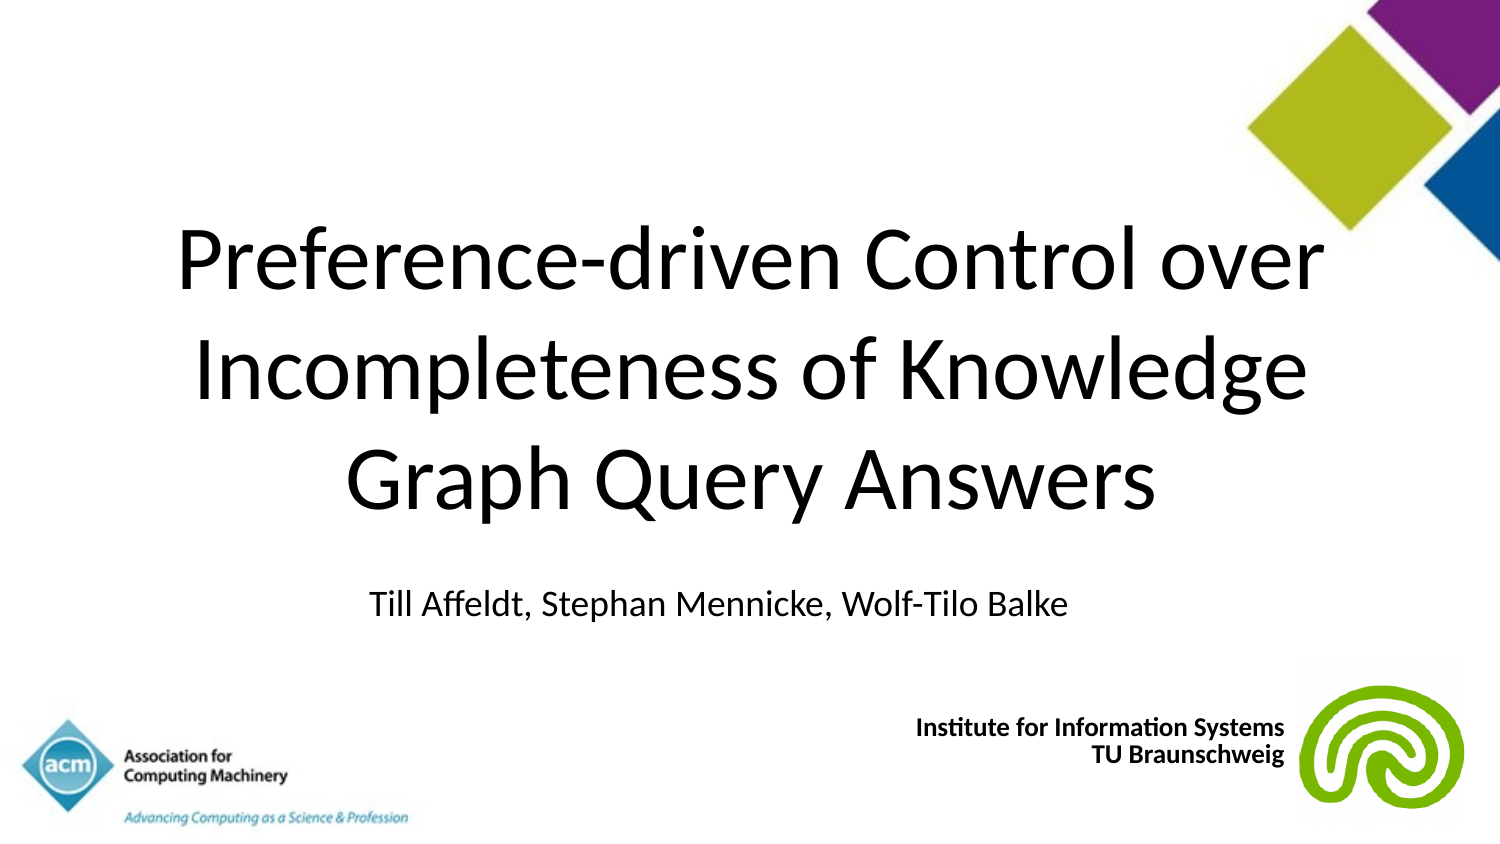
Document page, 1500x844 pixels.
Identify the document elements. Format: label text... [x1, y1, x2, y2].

title Preference-driven Control over Incompleteness of Knowledge Graph Query Answers [111, 192, 1393, 534]
picture [0, 0, 1500, 844]
text_box Till Affeldt, Stephan Mennicke, Wolf-Tilo Balke [354, 580, 1170, 634]
text_box Institute for Information Systems TU Braunschweig [850, 708, 1300, 792]
